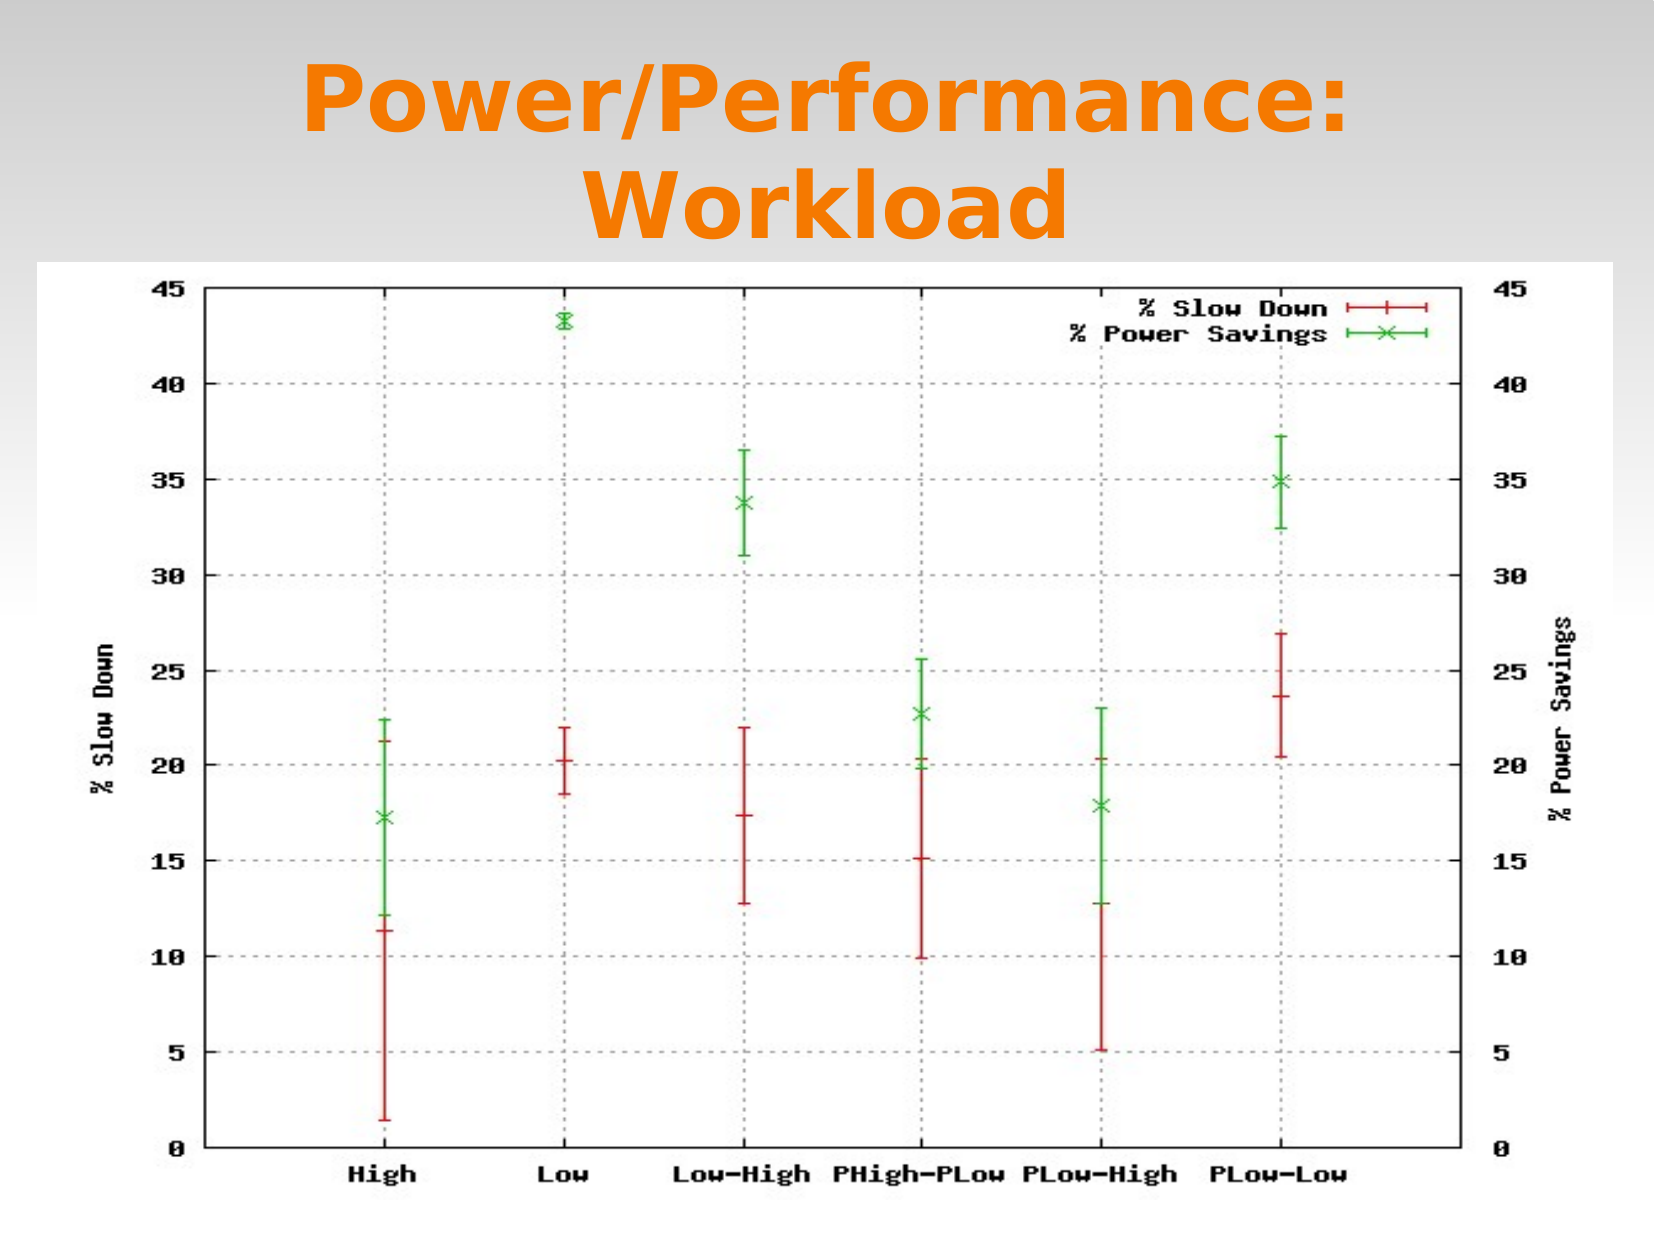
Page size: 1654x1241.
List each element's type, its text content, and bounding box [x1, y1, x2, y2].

picture [37, 262, 1613, 1201]
title Power/Performance: Workload [82, 45, 1571, 261]
